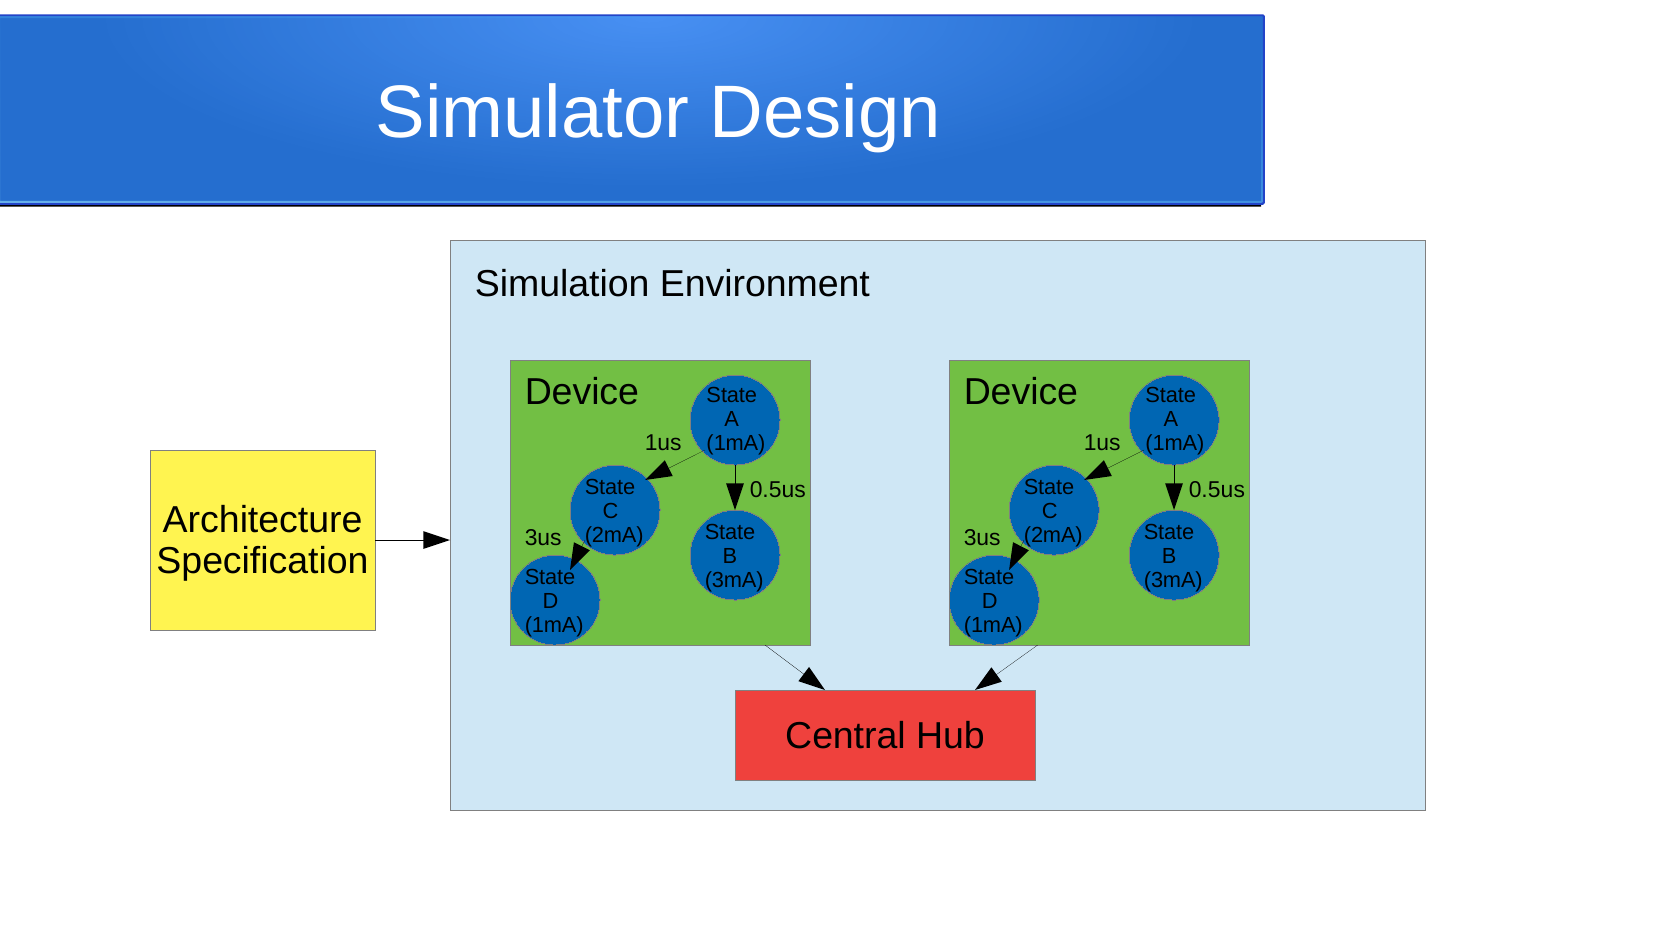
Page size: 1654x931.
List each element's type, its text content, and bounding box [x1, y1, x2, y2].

text_box Simulation Environment [460, 255, 886, 312]
text_box State D (1mA) [949, 557, 1038, 646]
text_box Device [510, 363, 654, 421]
text_box [450, 240, 1426, 811]
text_box 0.5us [735, 469, 821, 511]
title Simulator Design [82, 35, 1235, 189]
text_box State B (3mA) [1129, 512, 1218, 601]
text_box Architecture Specification [150, 450, 376, 631]
text_box 0.5us [1174, 469, 1261, 511]
text_box Central Hub [735, 690, 1036, 781]
text_box State A (1mA) [691, 375, 781, 463]
text_box 1us [1069, 422, 1136, 463]
text_box 3us [949, 517, 1016, 558]
text_box 3us [510, 517, 577, 558]
text_box State D (1mA) [510, 557, 599, 646]
text_box State C (2mA) [1009, 467, 1098, 556]
text_box 1us [630, 422, 697, 463]
text_box State A (1mA) [1130, 375, 1220, 463]
text_box State C (2mA) [570, 467, 659, 556]
text_box State B (3mA) [690, 512, 779, 601]
text_box Device [949, 363, 1093, 421]
